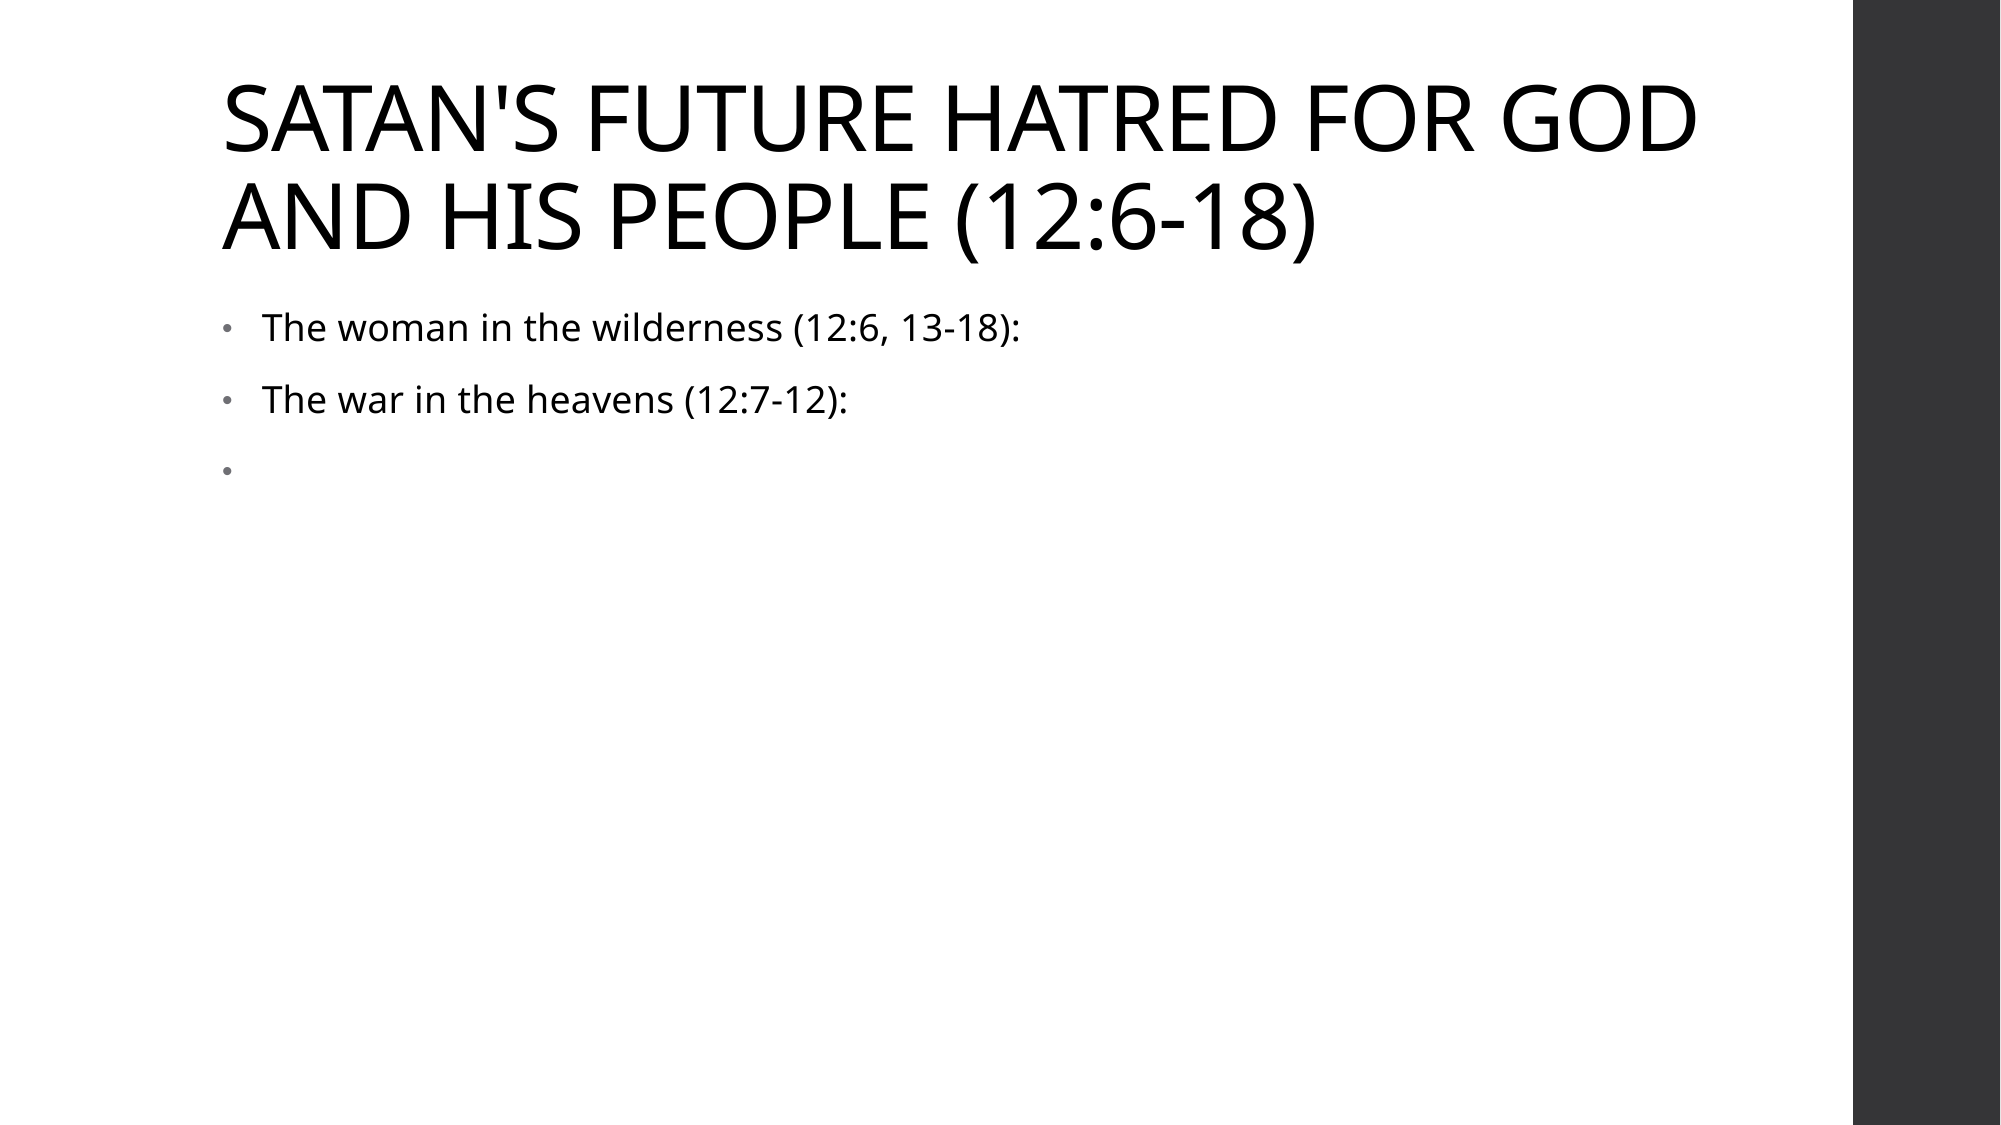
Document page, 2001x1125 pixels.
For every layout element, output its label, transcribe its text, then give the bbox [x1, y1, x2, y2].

list The woman in the wilderness (12:6, 13-18): The war in the heavens (12:7-12): [206, 299, 1617, 1014]
title SATAN'S FUTURE HATRED FOR GOD AND HIS PEOPLE (12:6-18) [206, 60, 1797, 278]
